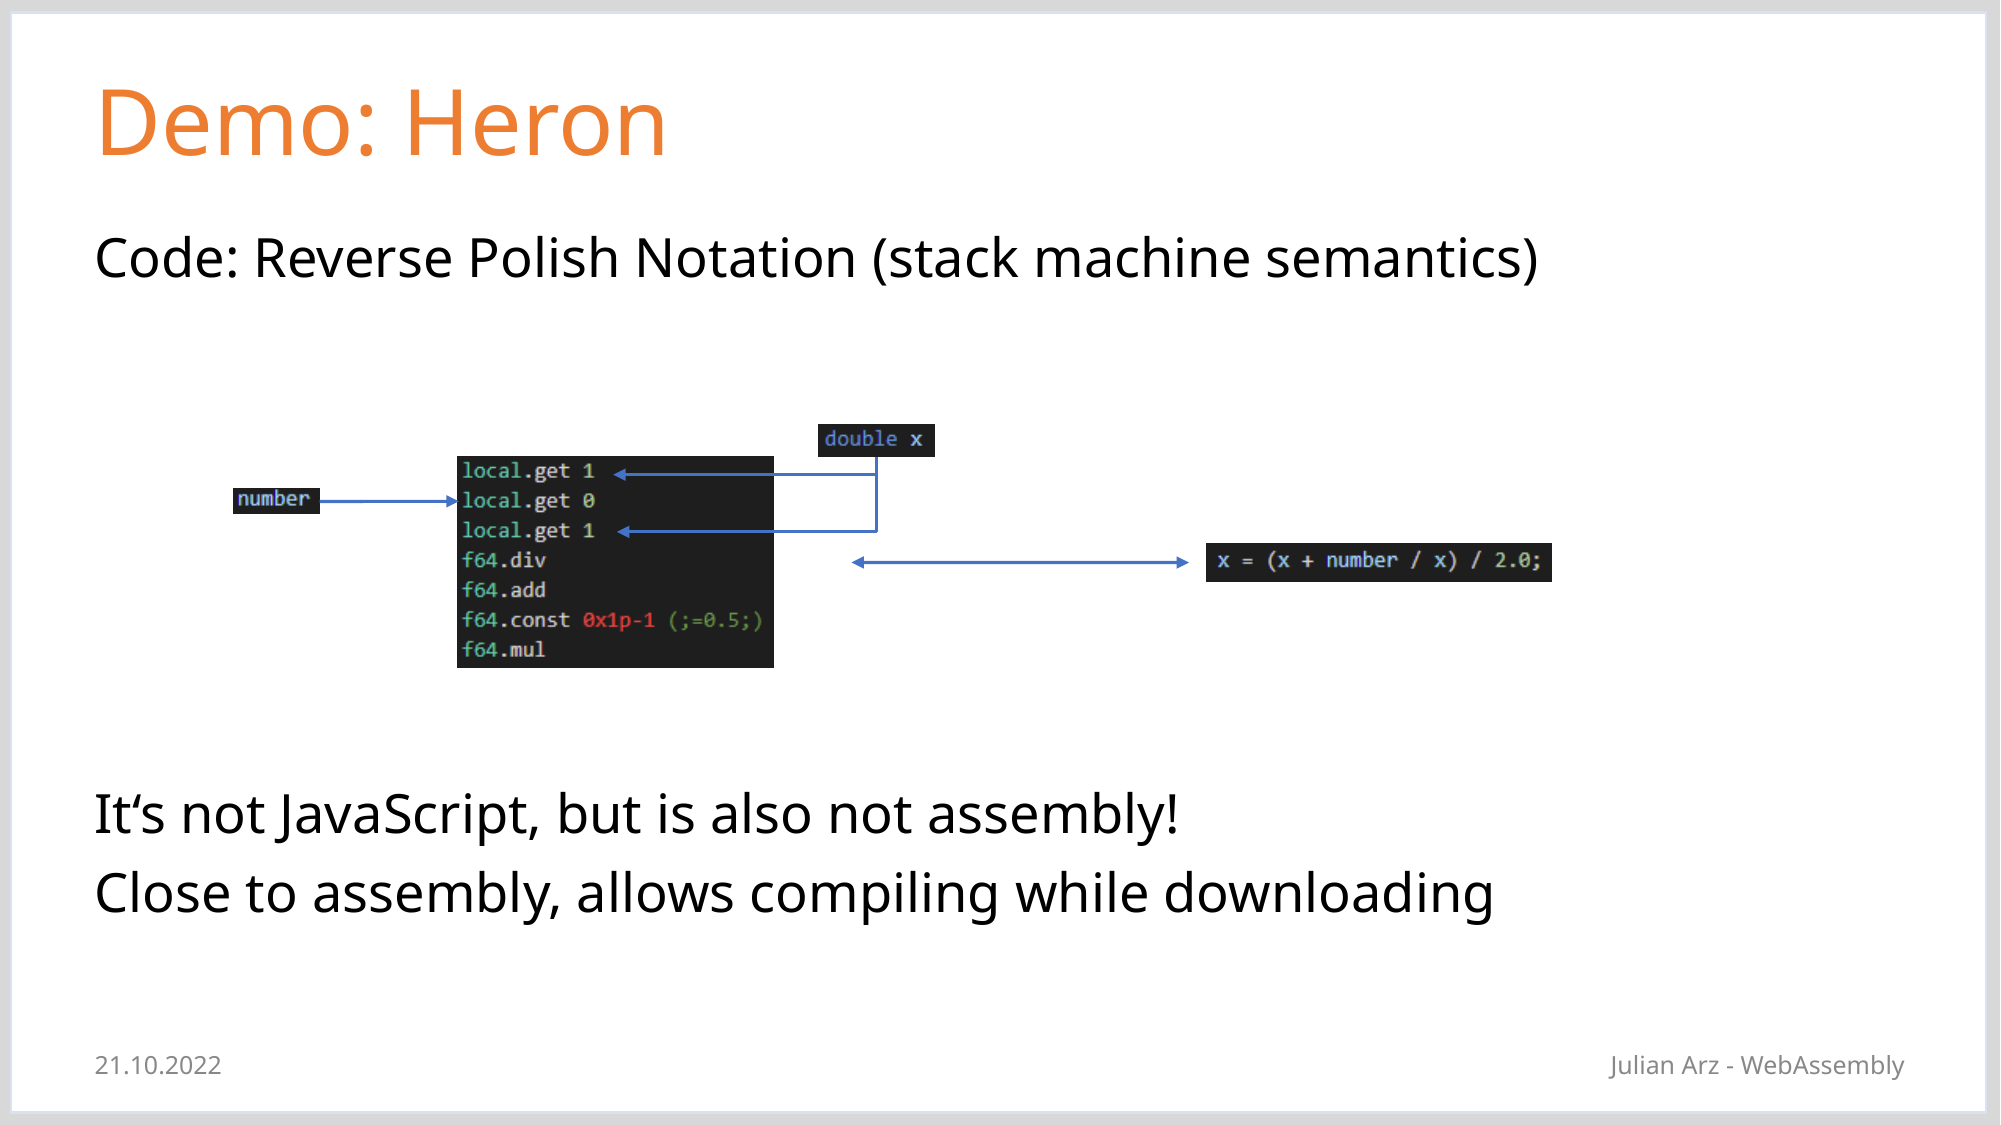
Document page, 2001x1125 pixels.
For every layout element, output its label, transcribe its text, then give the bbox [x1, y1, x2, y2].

title Demo: Heron [79, 59, 1921, 191]
footer Julian Arz - WebAssembly [546, 1035, 1921, 1096]
picture [818, 424, 935, 457]
picture [233, 488, 320, 514]
picture [1206, 543, 1552, 582]
picture [457, 456, 774, 668]
list Code: Reverse Polish Notation (stack machine semantics) It‘s not JavaScript, but is also not assembly! Close to assembly, allows compiling while downloading [79, 223, 1921, 1014]
slide_number 21.10.2022 [79, 1035, 530, 1096]
